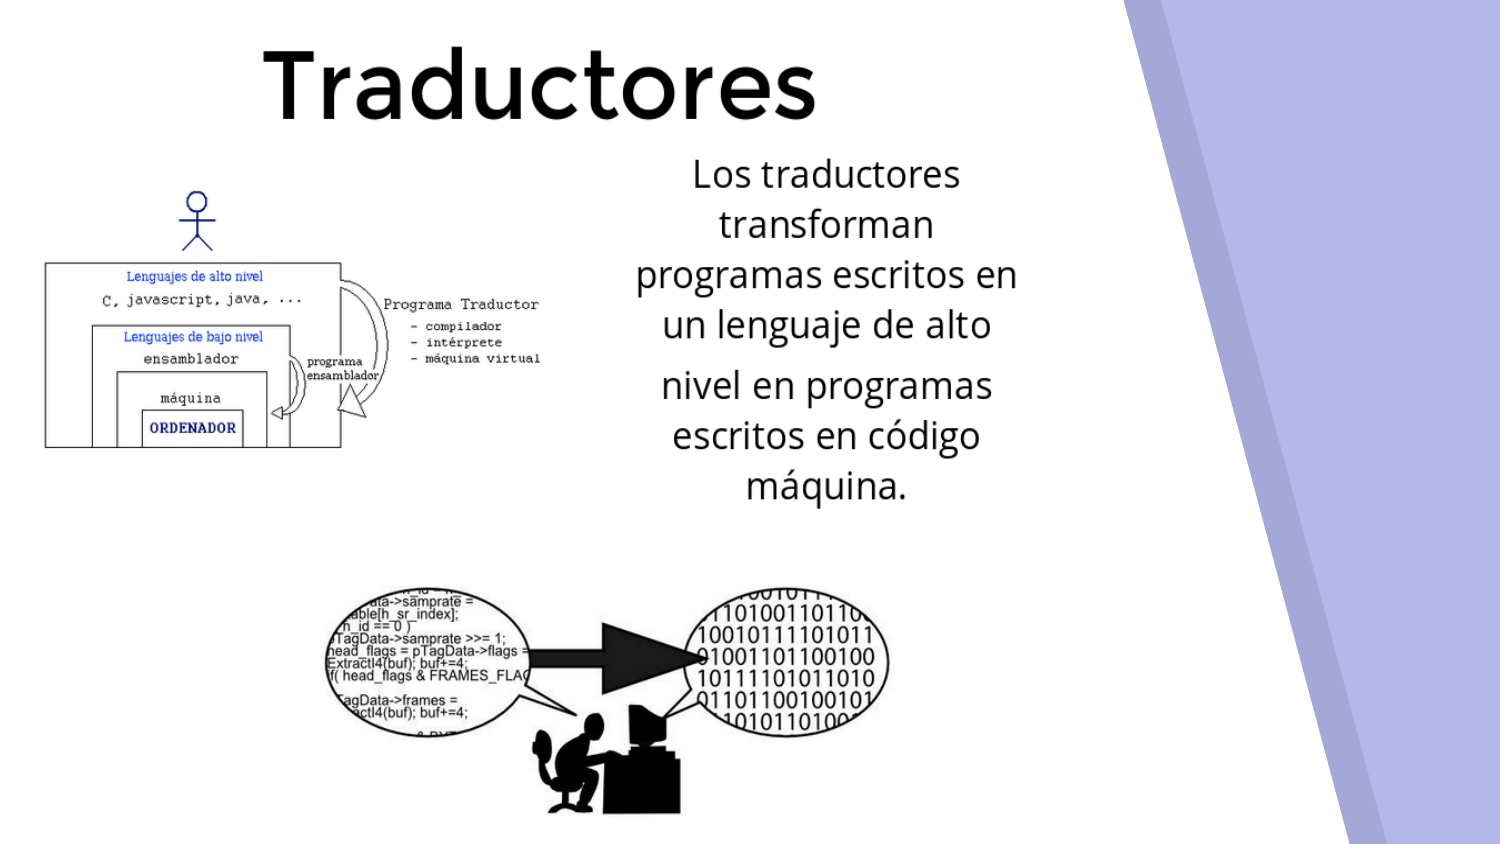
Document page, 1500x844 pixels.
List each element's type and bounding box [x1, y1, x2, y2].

picture [23, 0, 1111, 839]
